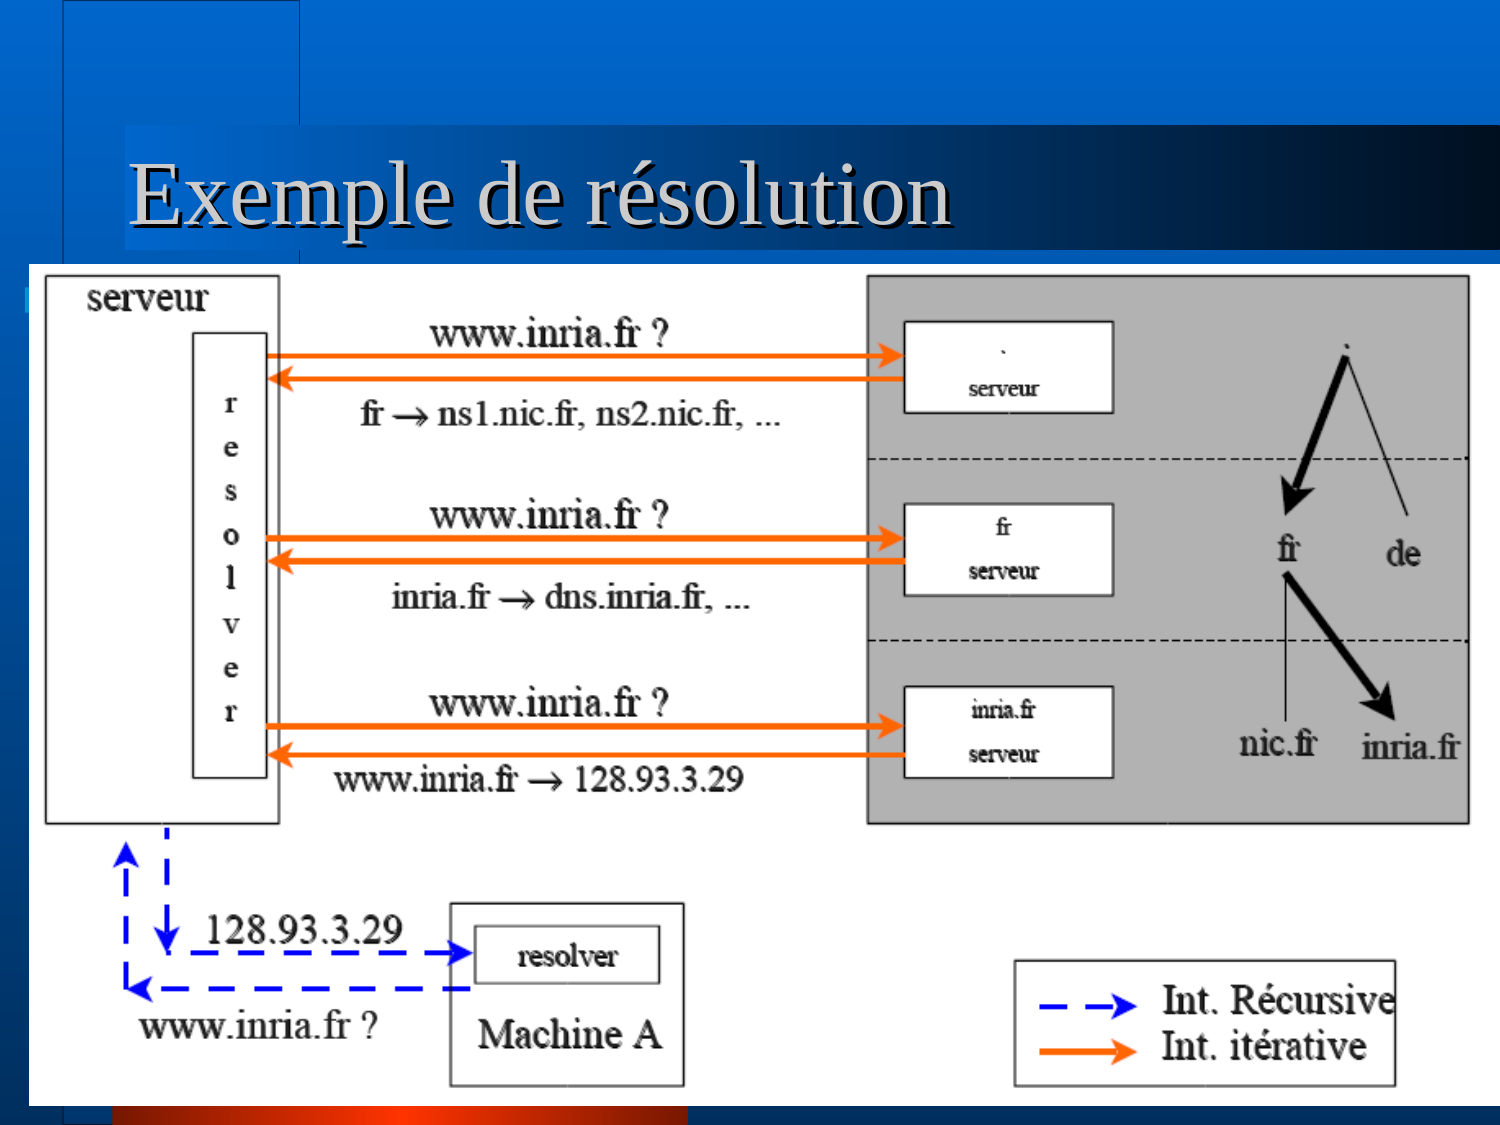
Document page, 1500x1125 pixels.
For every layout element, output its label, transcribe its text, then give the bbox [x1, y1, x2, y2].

title Exemple de résolution [112, 99, 1388, 264]
picture [29, 264, 1500, 1106]
